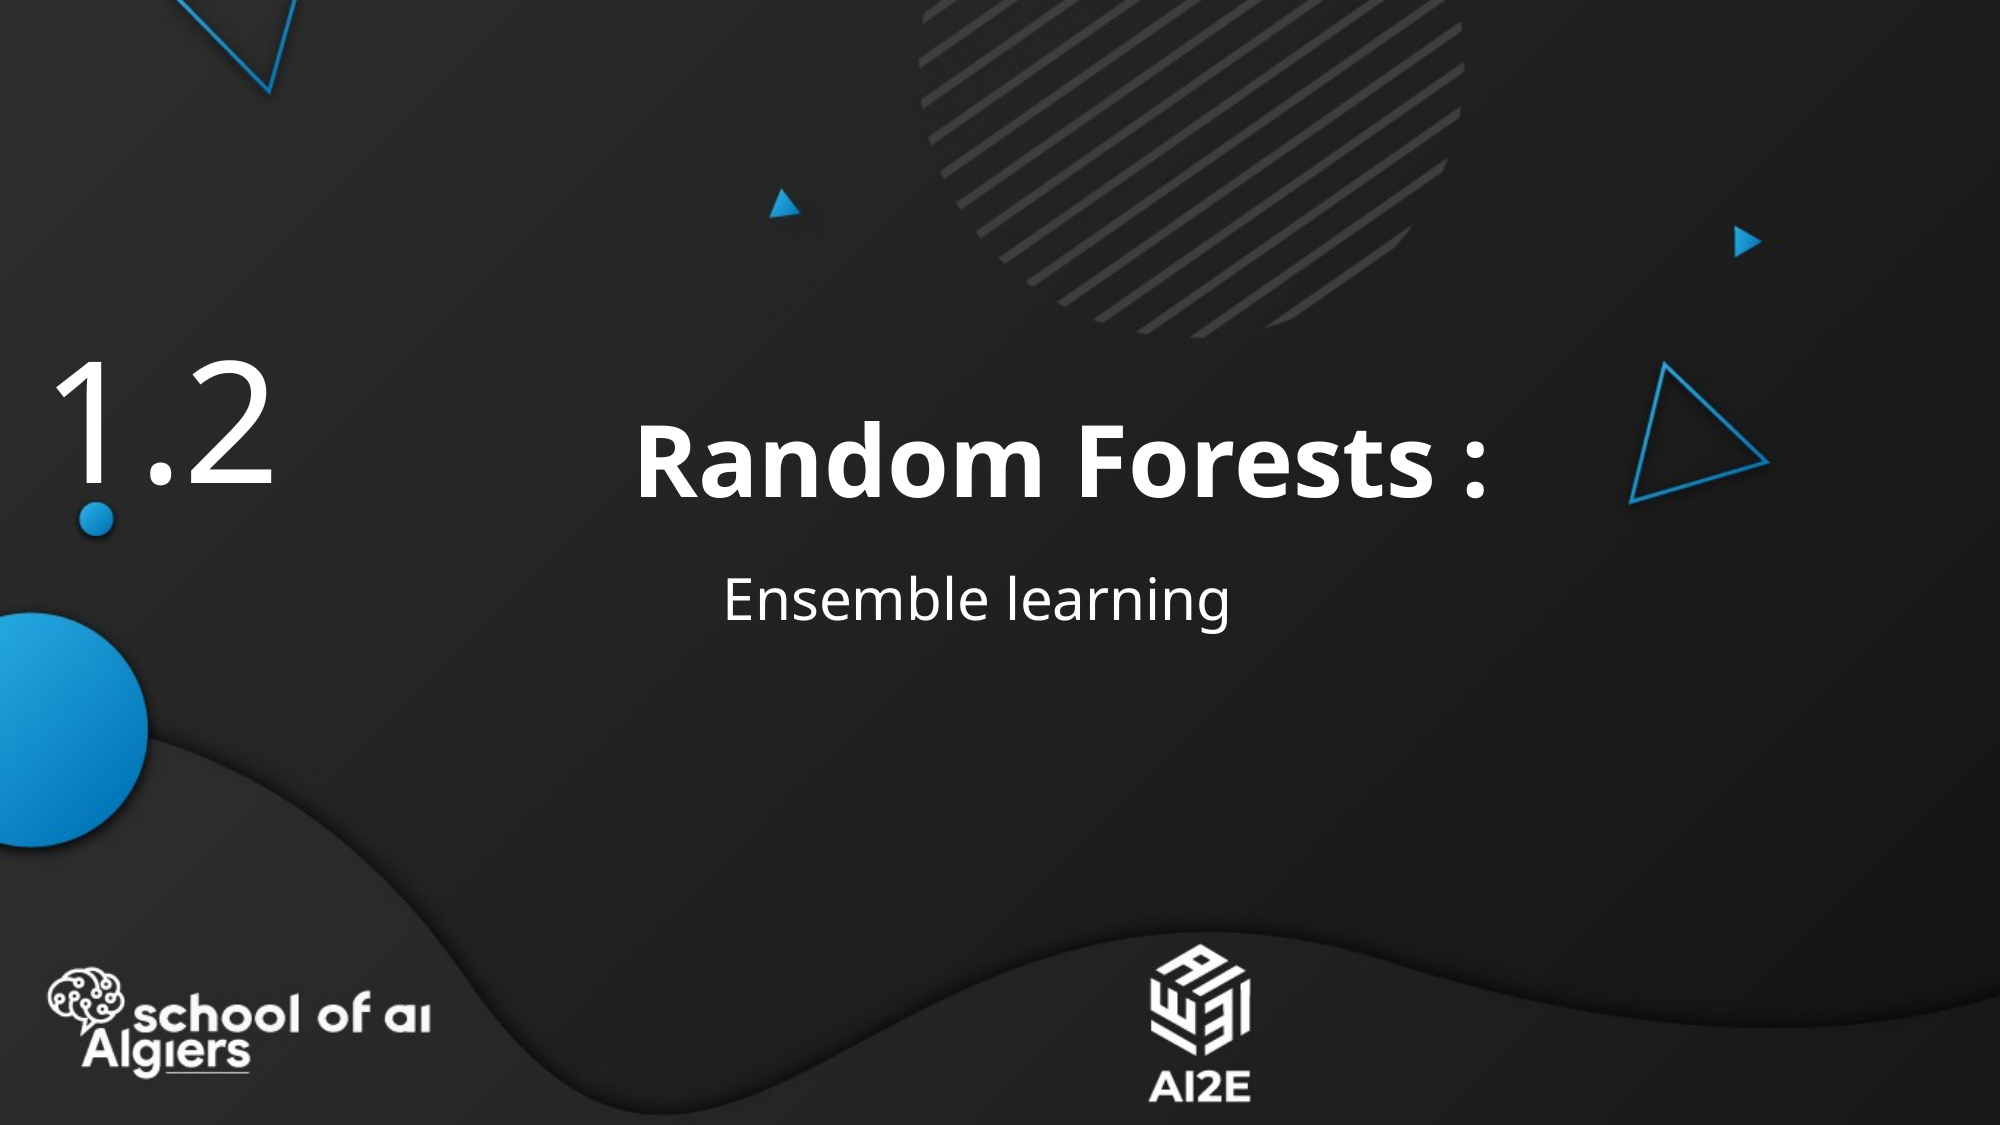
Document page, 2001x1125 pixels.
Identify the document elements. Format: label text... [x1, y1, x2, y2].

title Random Forests : [606, 382, 1588, 518]
picture [0, 0, 2000, 1125]
subtitle Ensemble learning [722, 562, 1473, 641]
picture [127, 693, 134, 703]
title 1.2 [41, 290, 566, 518]
